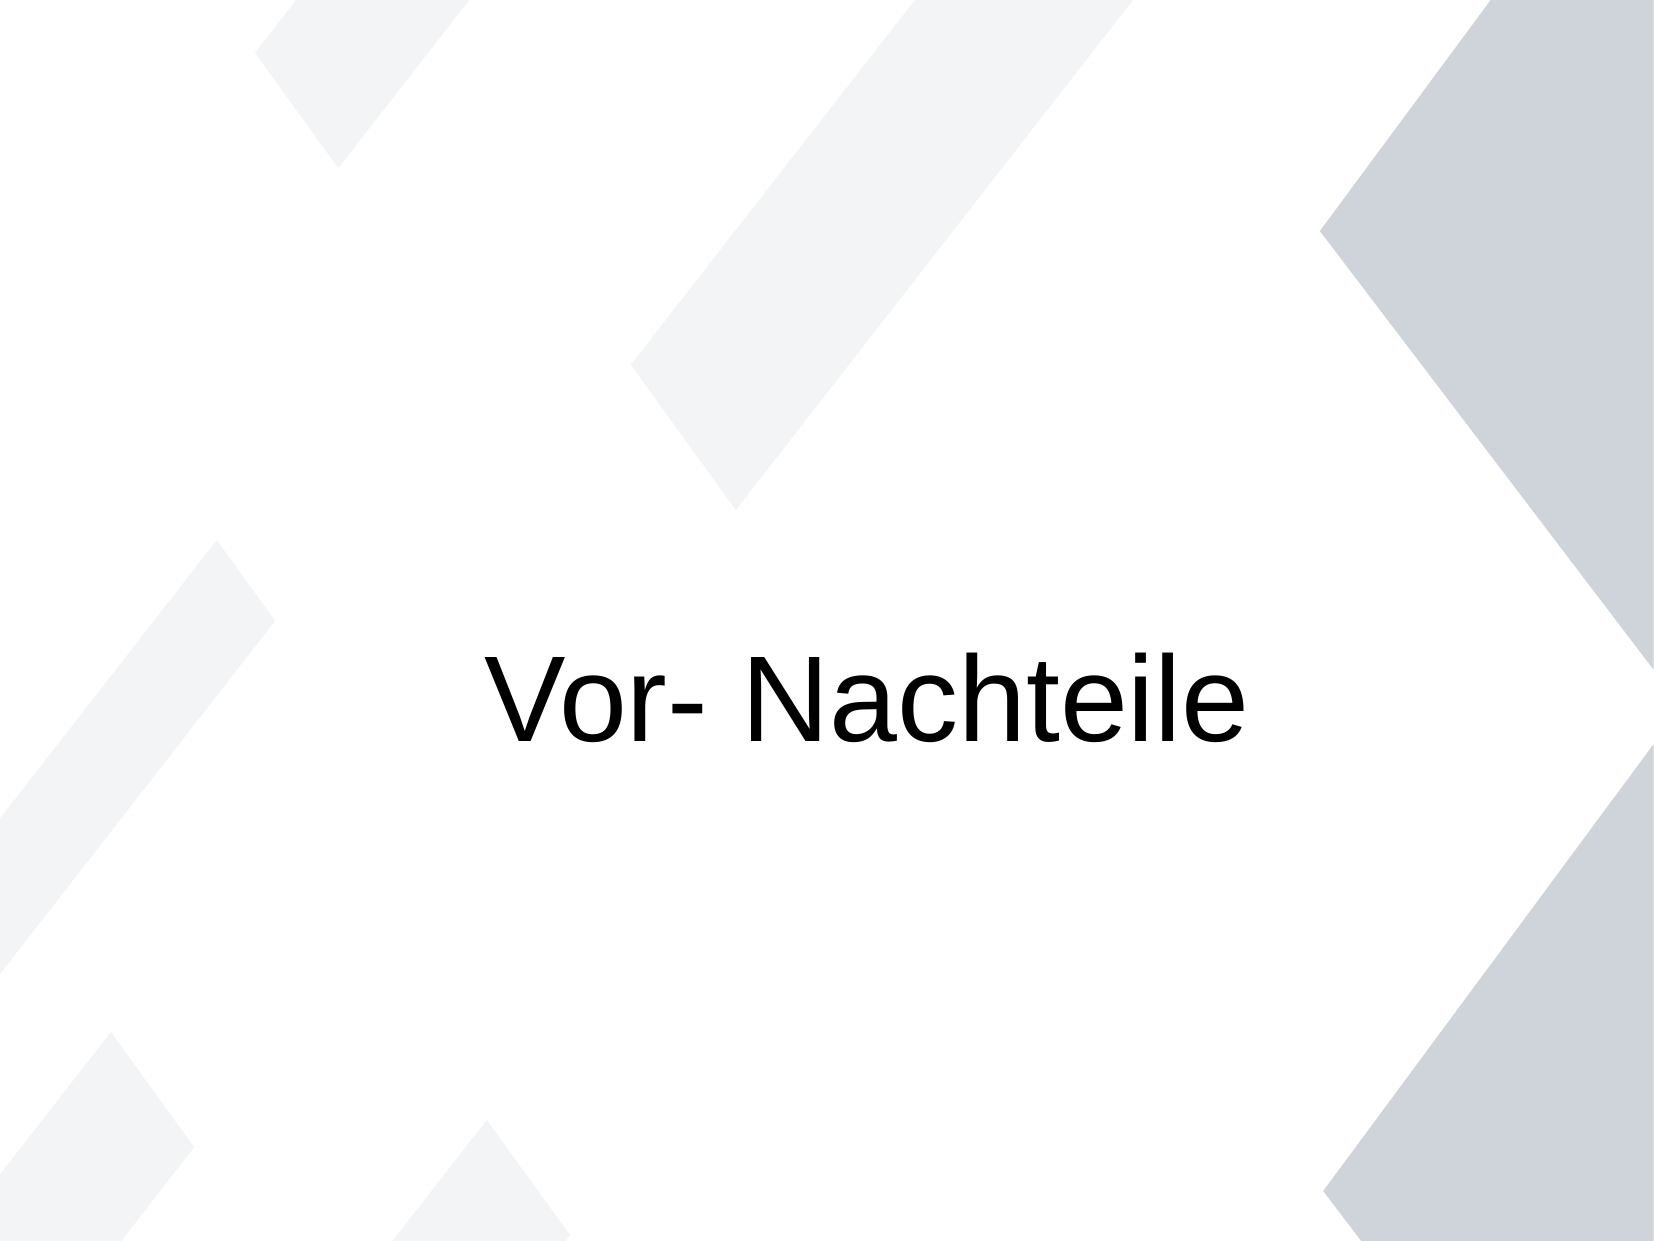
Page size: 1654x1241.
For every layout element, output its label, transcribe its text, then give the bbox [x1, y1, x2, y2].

title Vor- Nachteile [123, 595, 1612, 803]
